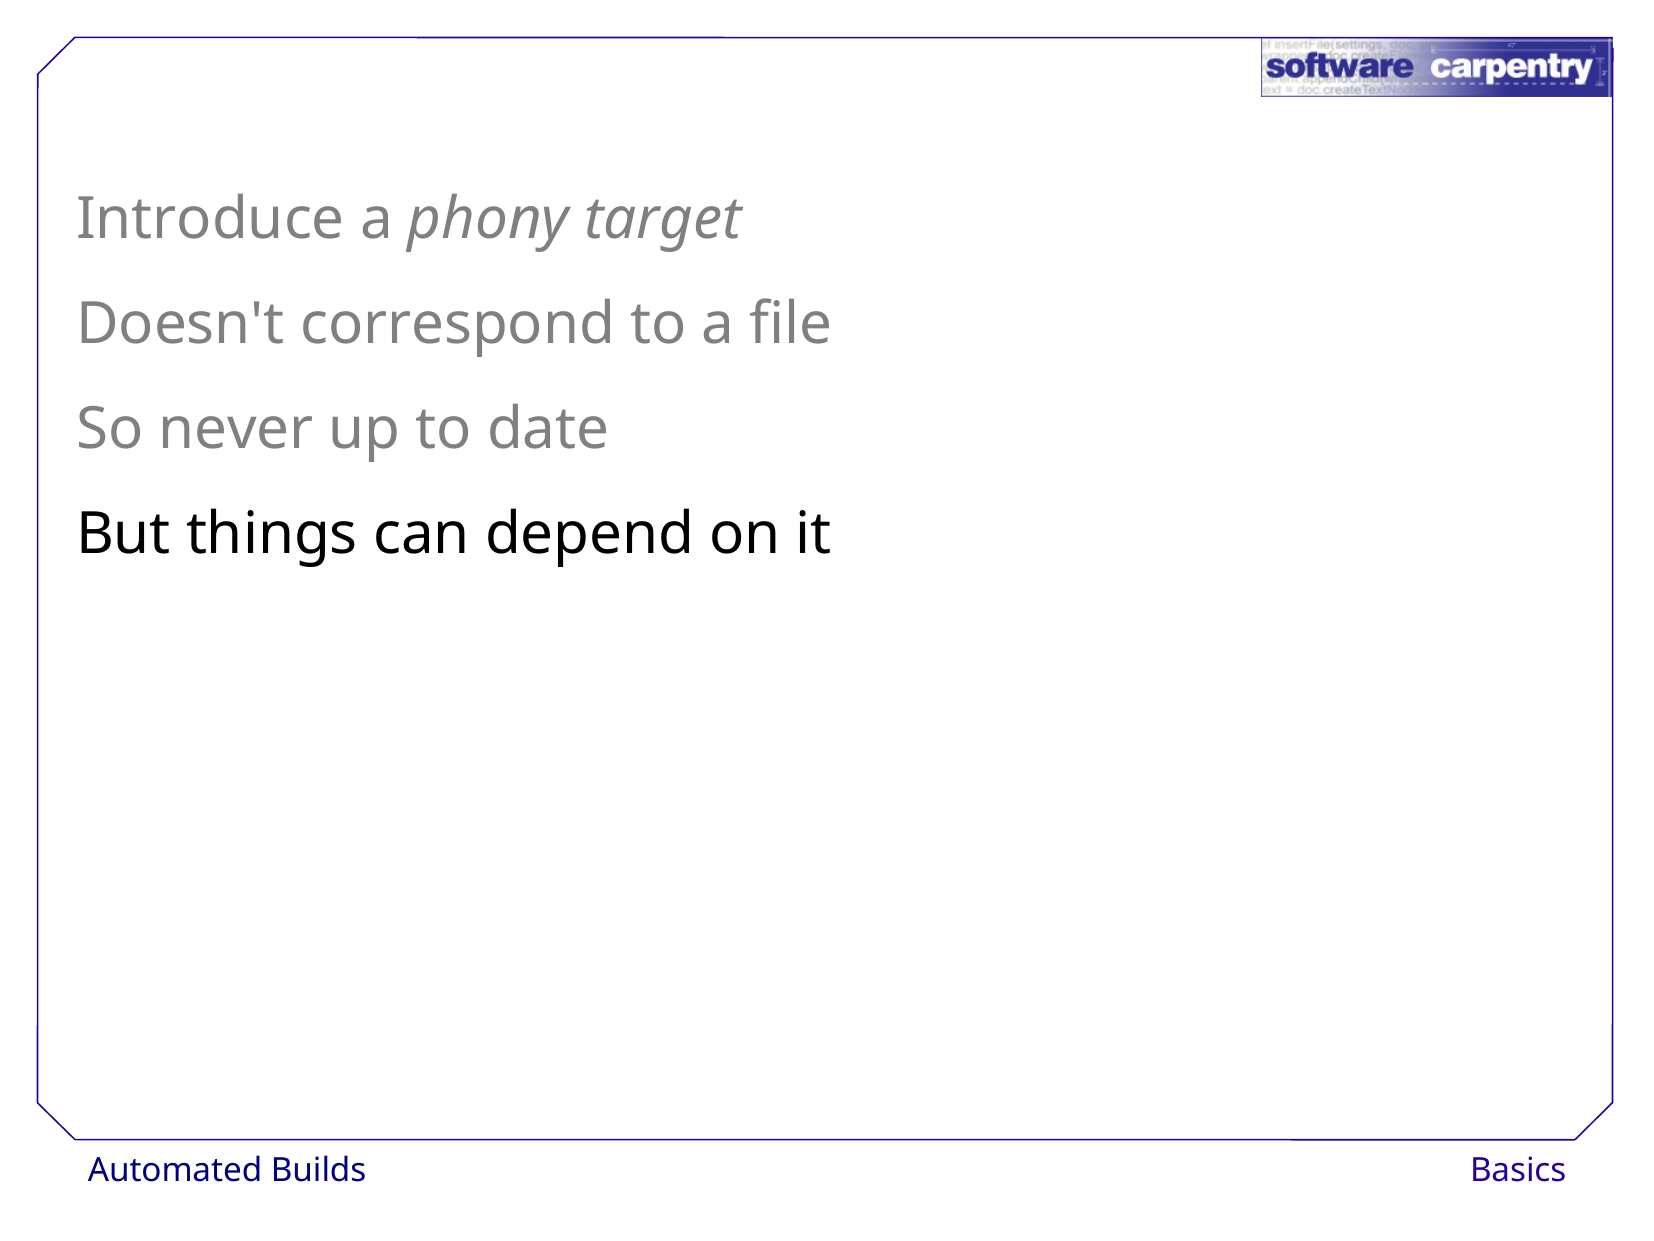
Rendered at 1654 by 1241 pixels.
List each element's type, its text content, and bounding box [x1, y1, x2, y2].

picture [1261, 39, 1613, 97]
text_box Introduce a phony target Doesn't correspond to a file So never up to date But things can depend on it [61, 137, 998, 574]
